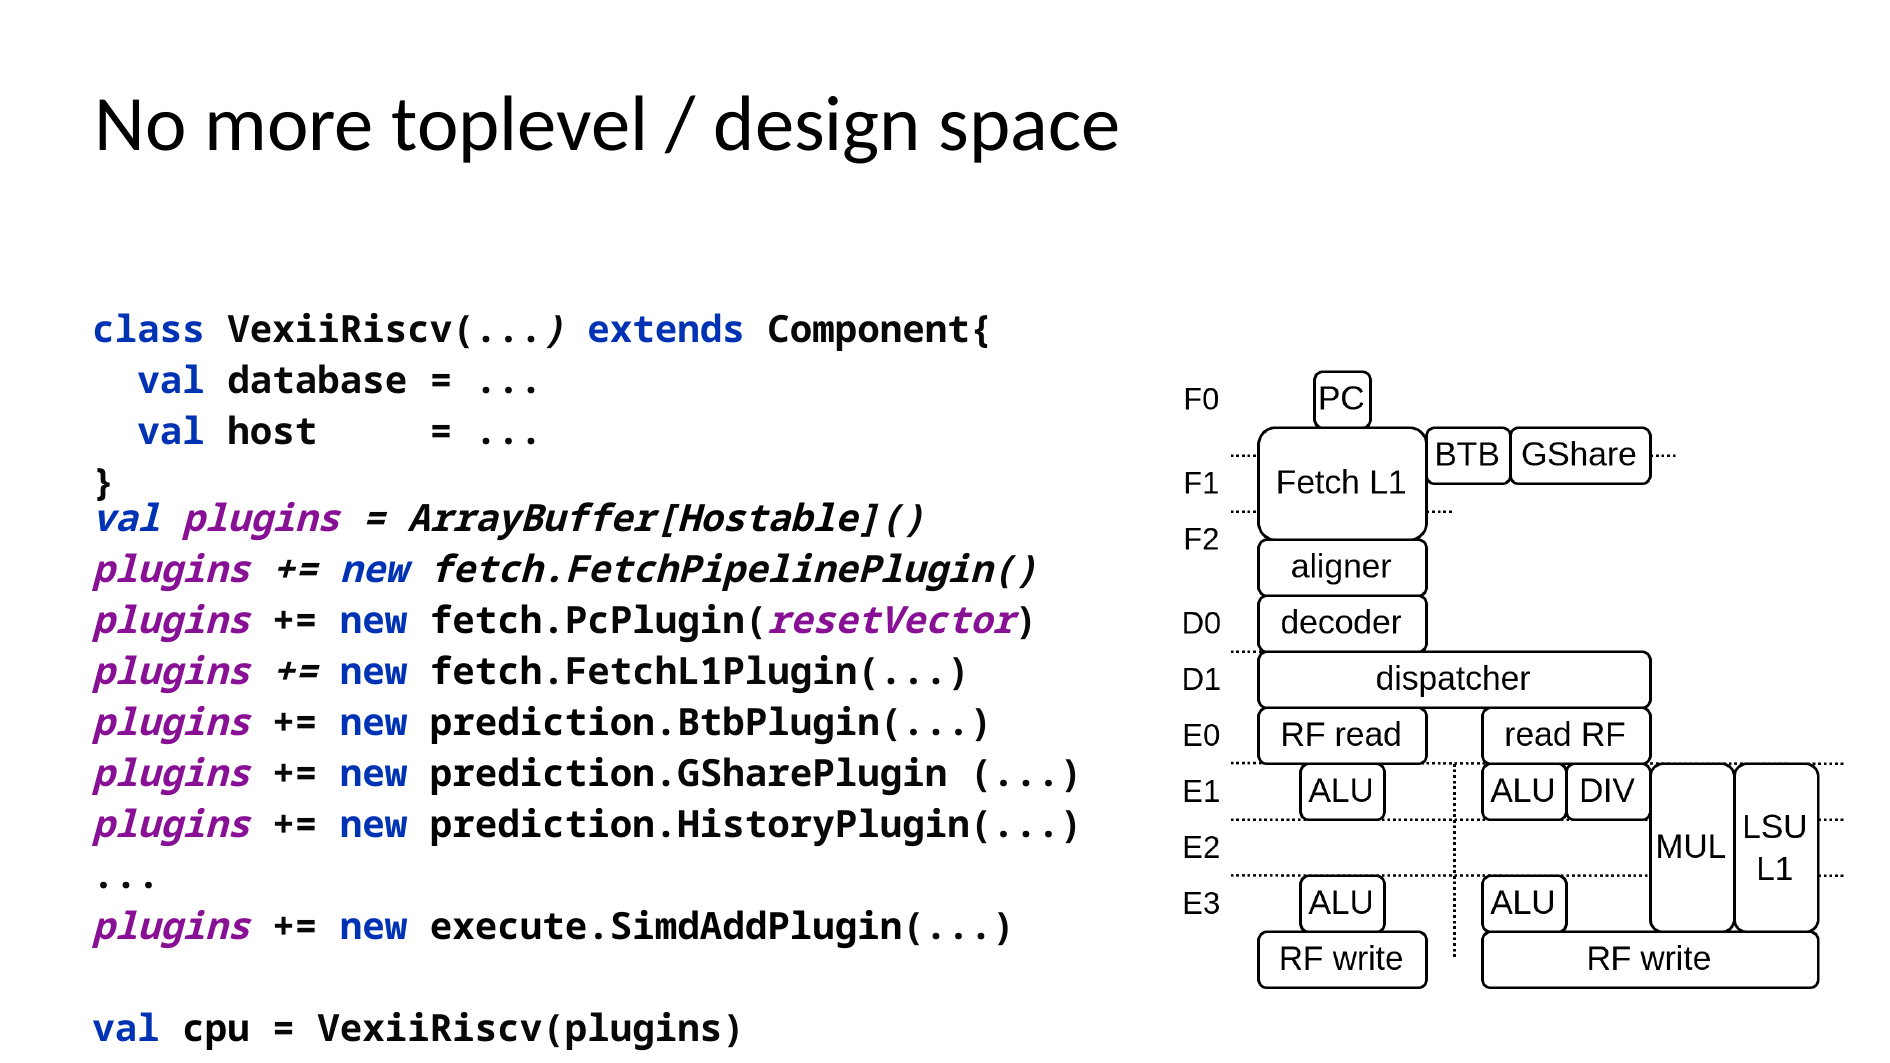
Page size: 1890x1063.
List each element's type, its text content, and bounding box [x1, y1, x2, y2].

text_box class VexiiRiscv(...) extends Component{ val database = ... val host = ... } [77, 295, 1158, 484]
picture [1145, 342, 1878, 1017]
title No more toplevel / design space [94, 42, 1796, 220]
text_box val plugins = ArrayBuffer[Hostable]() plugins += new fetch.FetchPipelinePlugin() plugins += new fetch.PcPlugin(resetVector) plugins += new fetch.FetchL1Plugin(...) plugins += new prediction.BtbPlugin(...) plugins += new prediction.GSharePlugin (...) plugins += new prediction.HistoryPlugin(...) ... plugins += new execute.SimdAddPlugin(...) val cpu = VexiiRiscv(plugins) [77, 484, 1145, 950]
